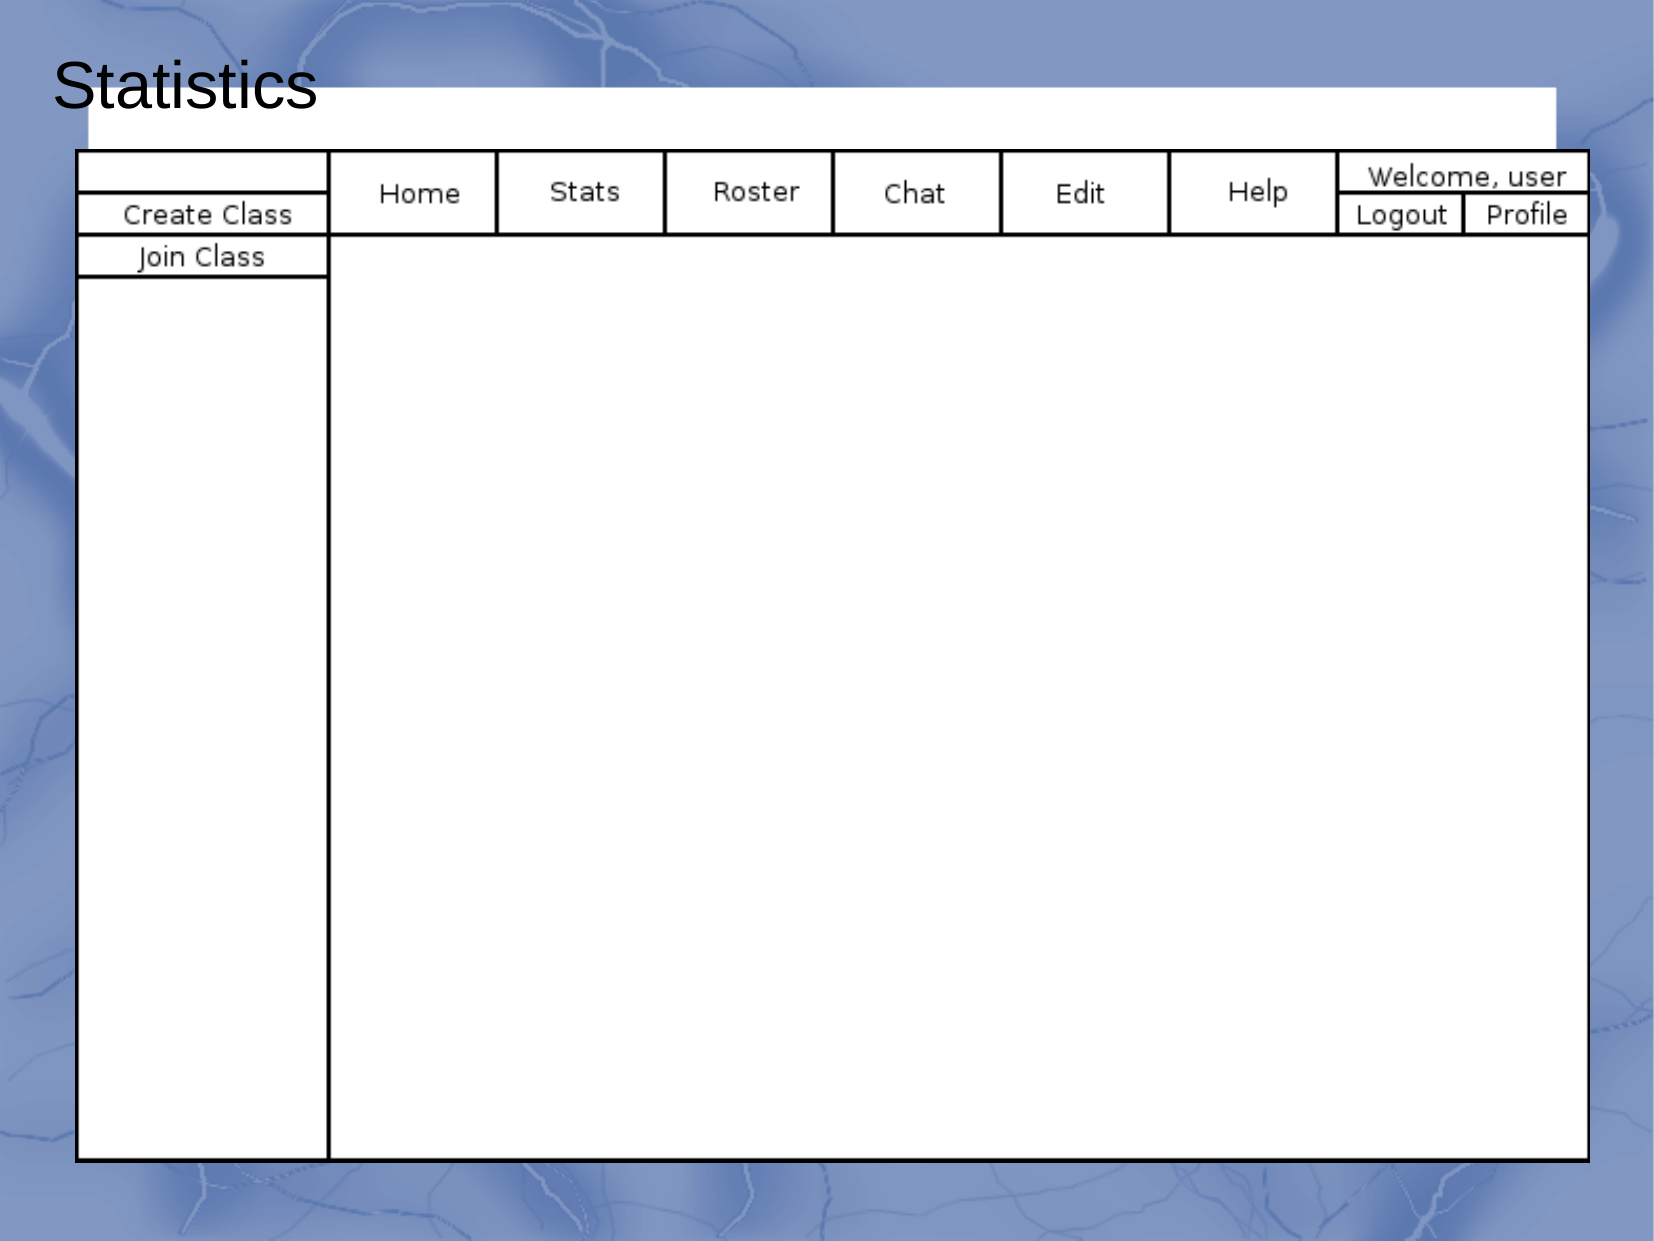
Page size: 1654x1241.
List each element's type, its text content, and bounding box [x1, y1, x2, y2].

picture [0, 0, 1654, 1241]
text_box Statistics [37, 37, 335, 128]
